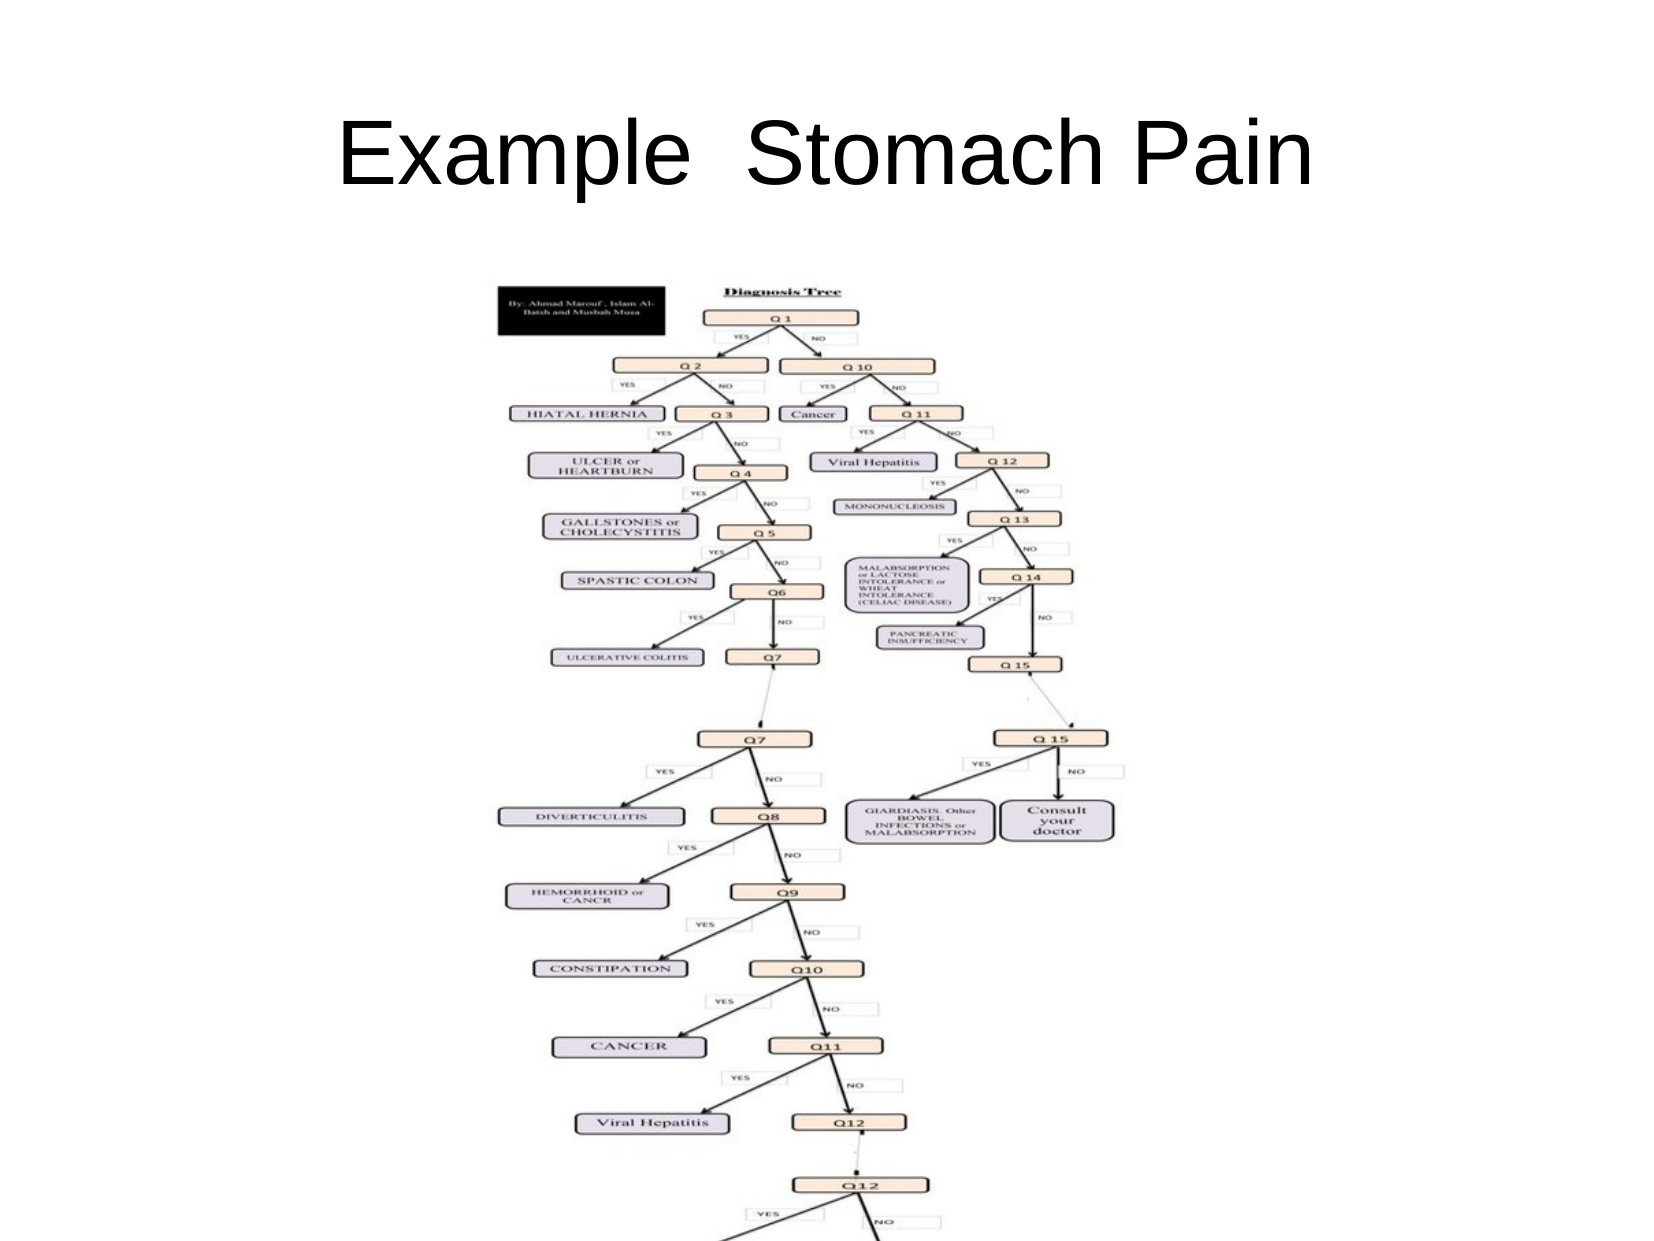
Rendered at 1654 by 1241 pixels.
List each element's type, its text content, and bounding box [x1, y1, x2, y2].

title Example Stomach Pain [82, 49, 1571, 257]
picture [345, 256, 1221, 1241]
